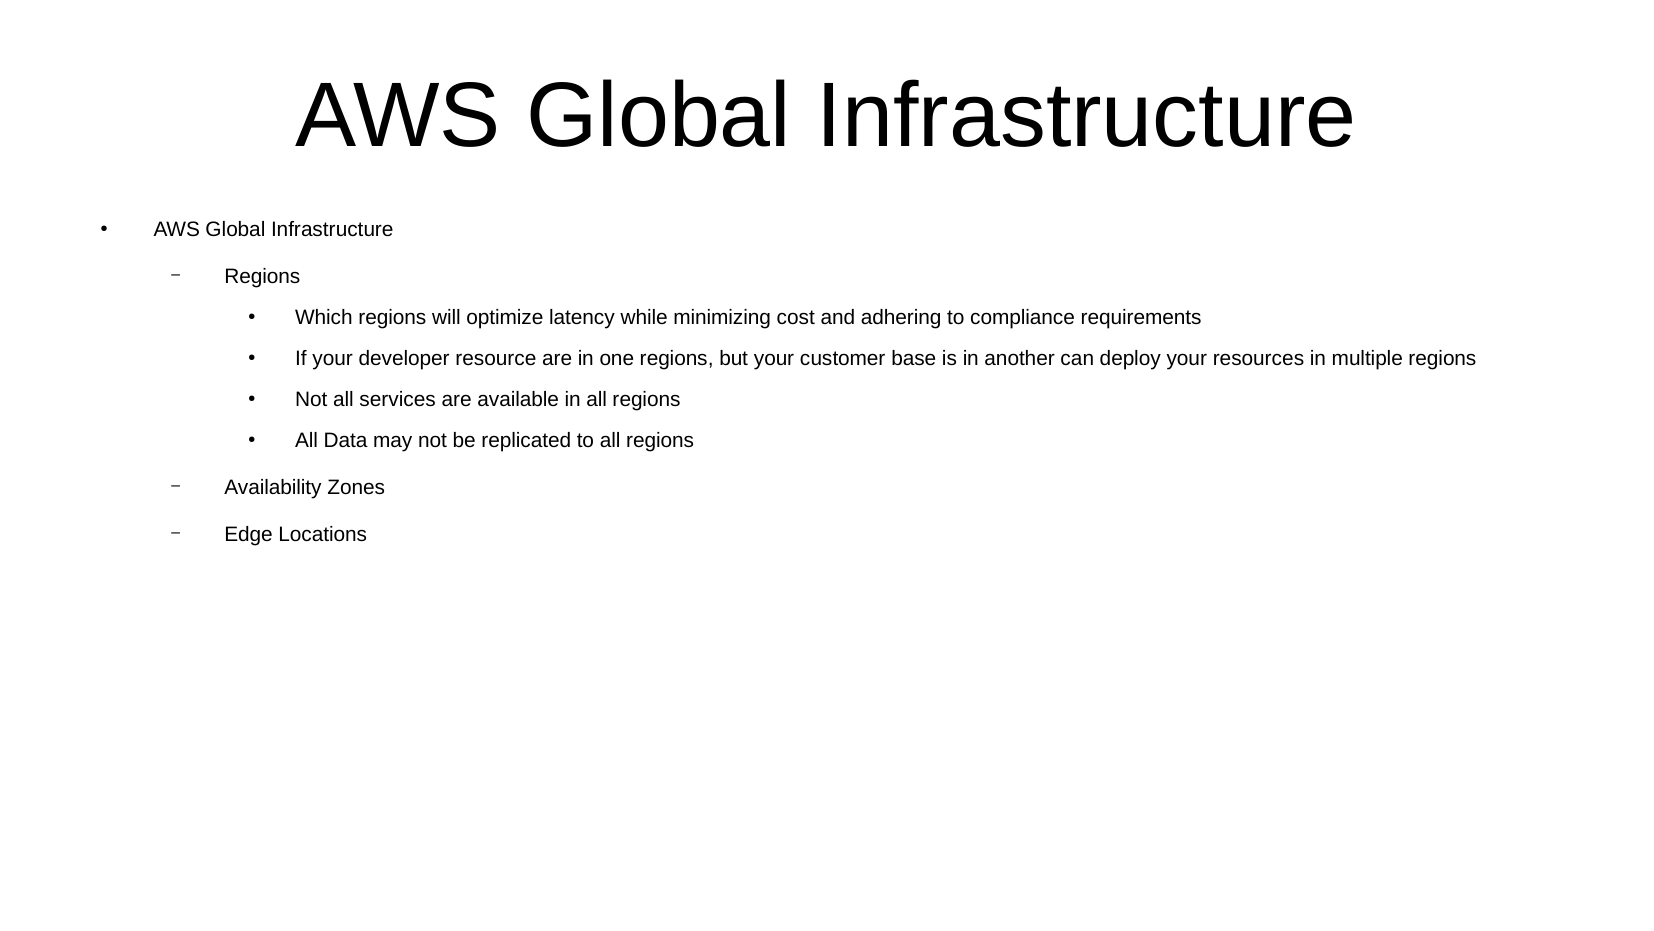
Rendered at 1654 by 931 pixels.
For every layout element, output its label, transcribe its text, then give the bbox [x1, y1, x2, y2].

title AWS Global Infrastructure [82, 37, 1571, 193]
list AWS Global Infrastructure Regions Which regions will optimize latency while minimizing cost and adhering to compliance requirements If your developer resource are in one regions, but your customer base is in another can deploy your resources in multiple regions Not all services are available in all regions All Data may not be replicated to all regions Availability Zones Edge Locations [82, 217, 1636, 916]
